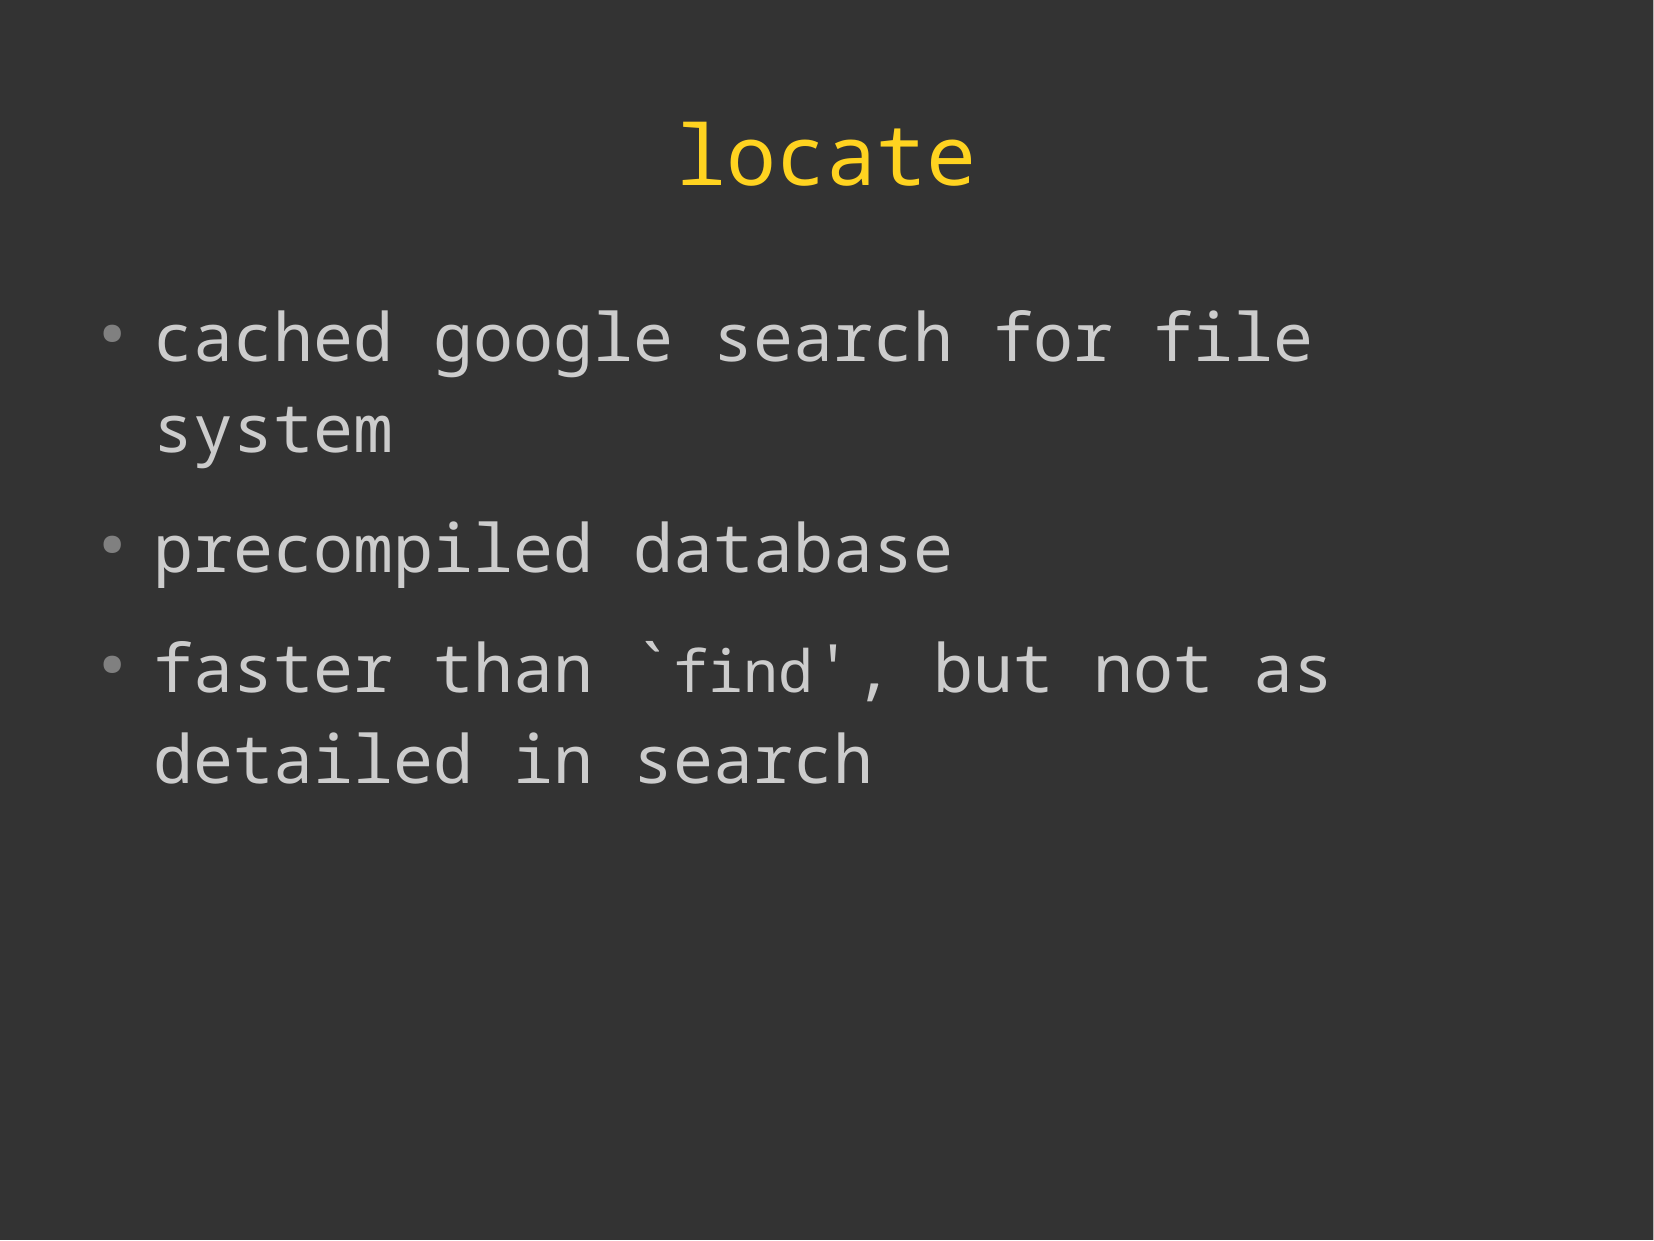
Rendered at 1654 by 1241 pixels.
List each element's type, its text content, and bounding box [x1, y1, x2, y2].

list cached google search for file system precompiled database faster than `find', but not as detailed in search [82, 290, 1538, 1010]
title locate [82, 49, 1571, 257]
